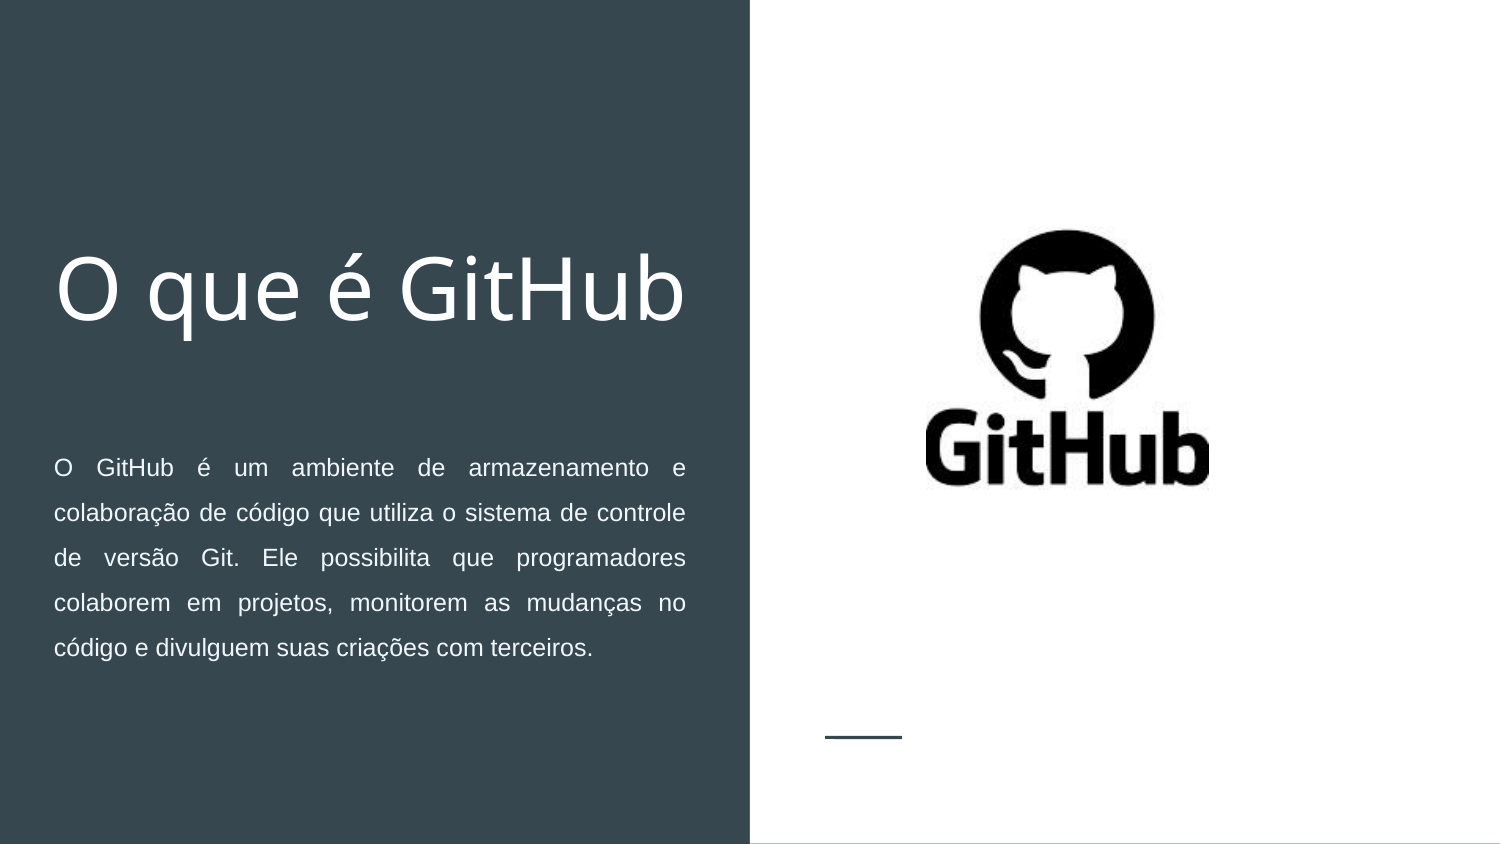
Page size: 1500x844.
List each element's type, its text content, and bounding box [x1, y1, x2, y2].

list [809, 196, 1439, 803]
title O que é GitHub [39, 80, 703, 362]
picture [926, 226, 1209, 490]
subtitle O GitHub é um ambiente de armazenamento e colaboração de código que utiliza o sistema de controle de versão Git. Ele possibilita que programadores colaborem em projetos, monitorem as mudanças no código e divulguem suas criações com terceiros. [39, 421, 703, 645]
